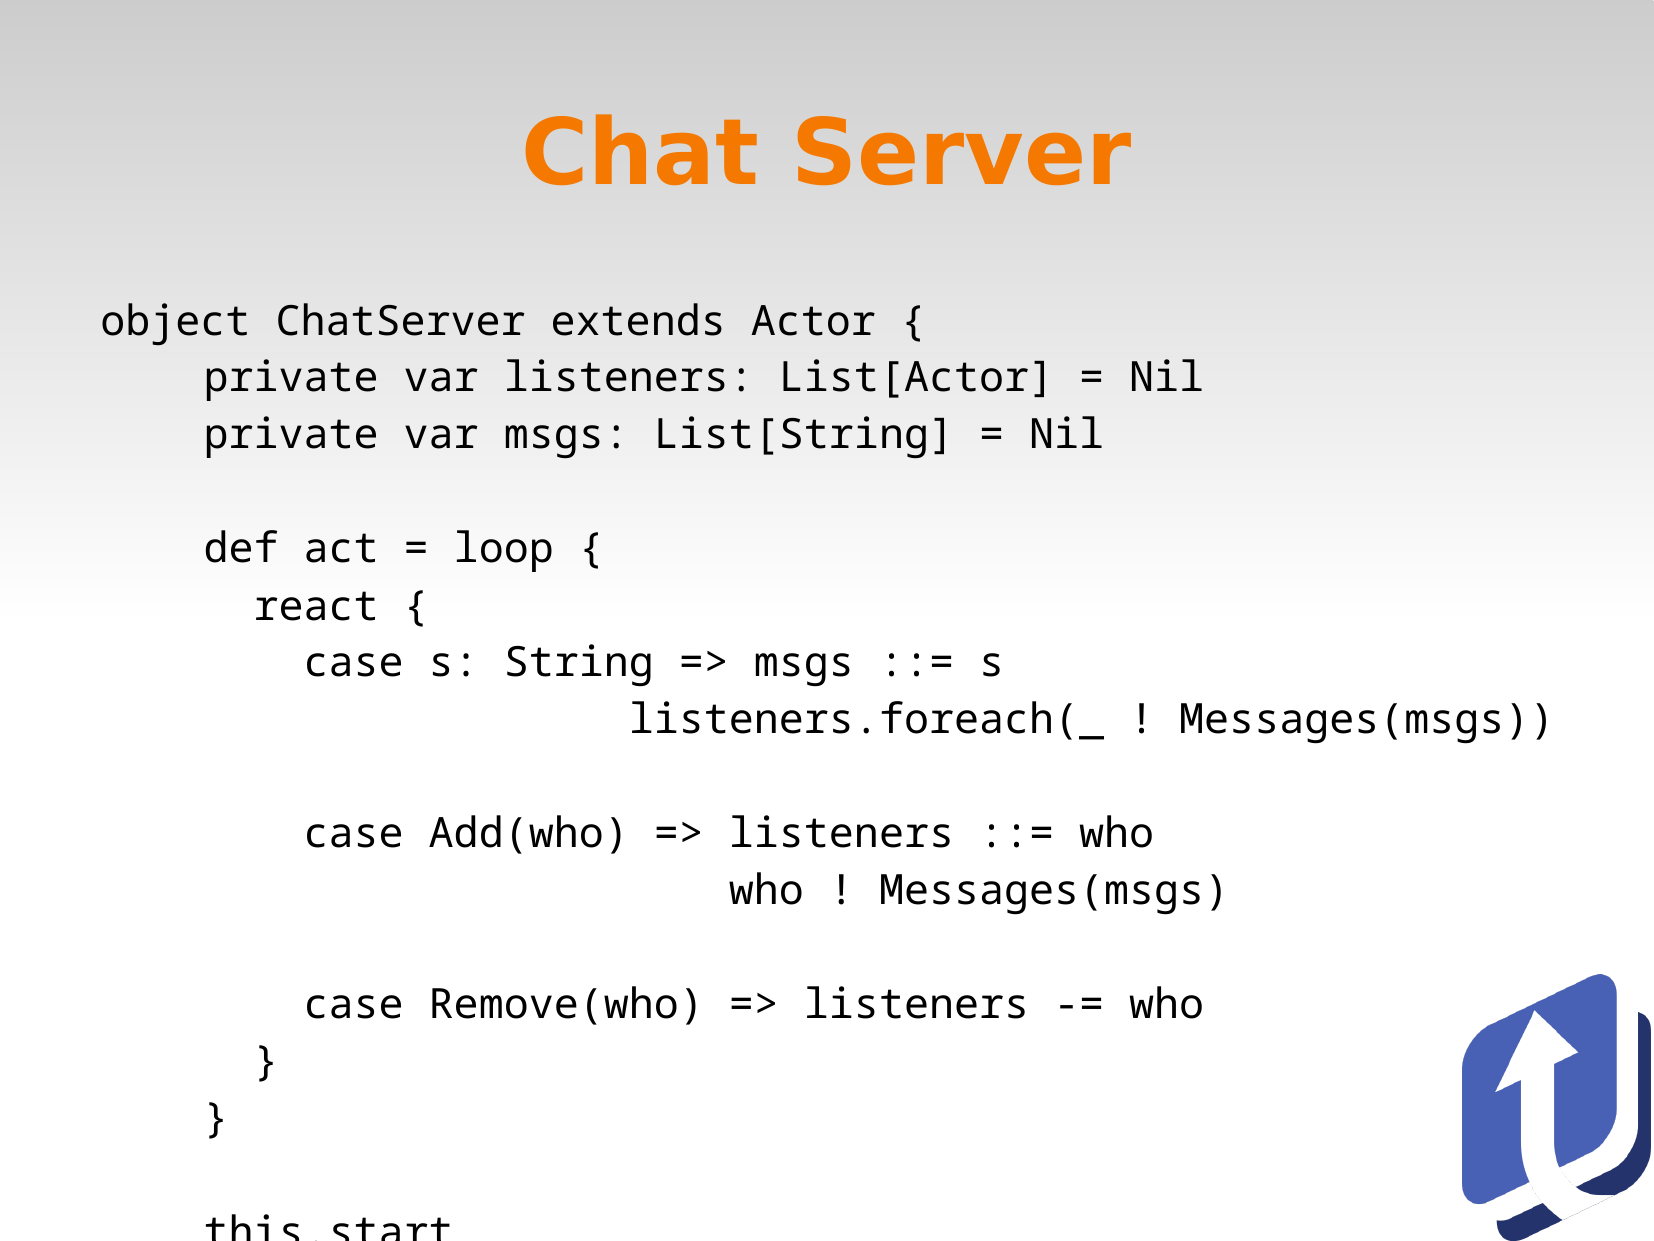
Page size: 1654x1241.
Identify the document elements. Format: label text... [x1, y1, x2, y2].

list object ChatServer extends Actor { private var listeners: List[Actor] = Nil private var msgs: List[String] = Nil def act = loop { react { case s: String => msgs ::= s listeners.foreach(_ ! Messages(msgs)) case Add(who) => listeners ::= who who ! Messages(msgs) case Remove(who) => listeners -= who } } this.start } [82, 290, 1571, 1164]
title Chat Server [82, 56, 1571, 250]
picture [1462, 974, 1651, 1241]
